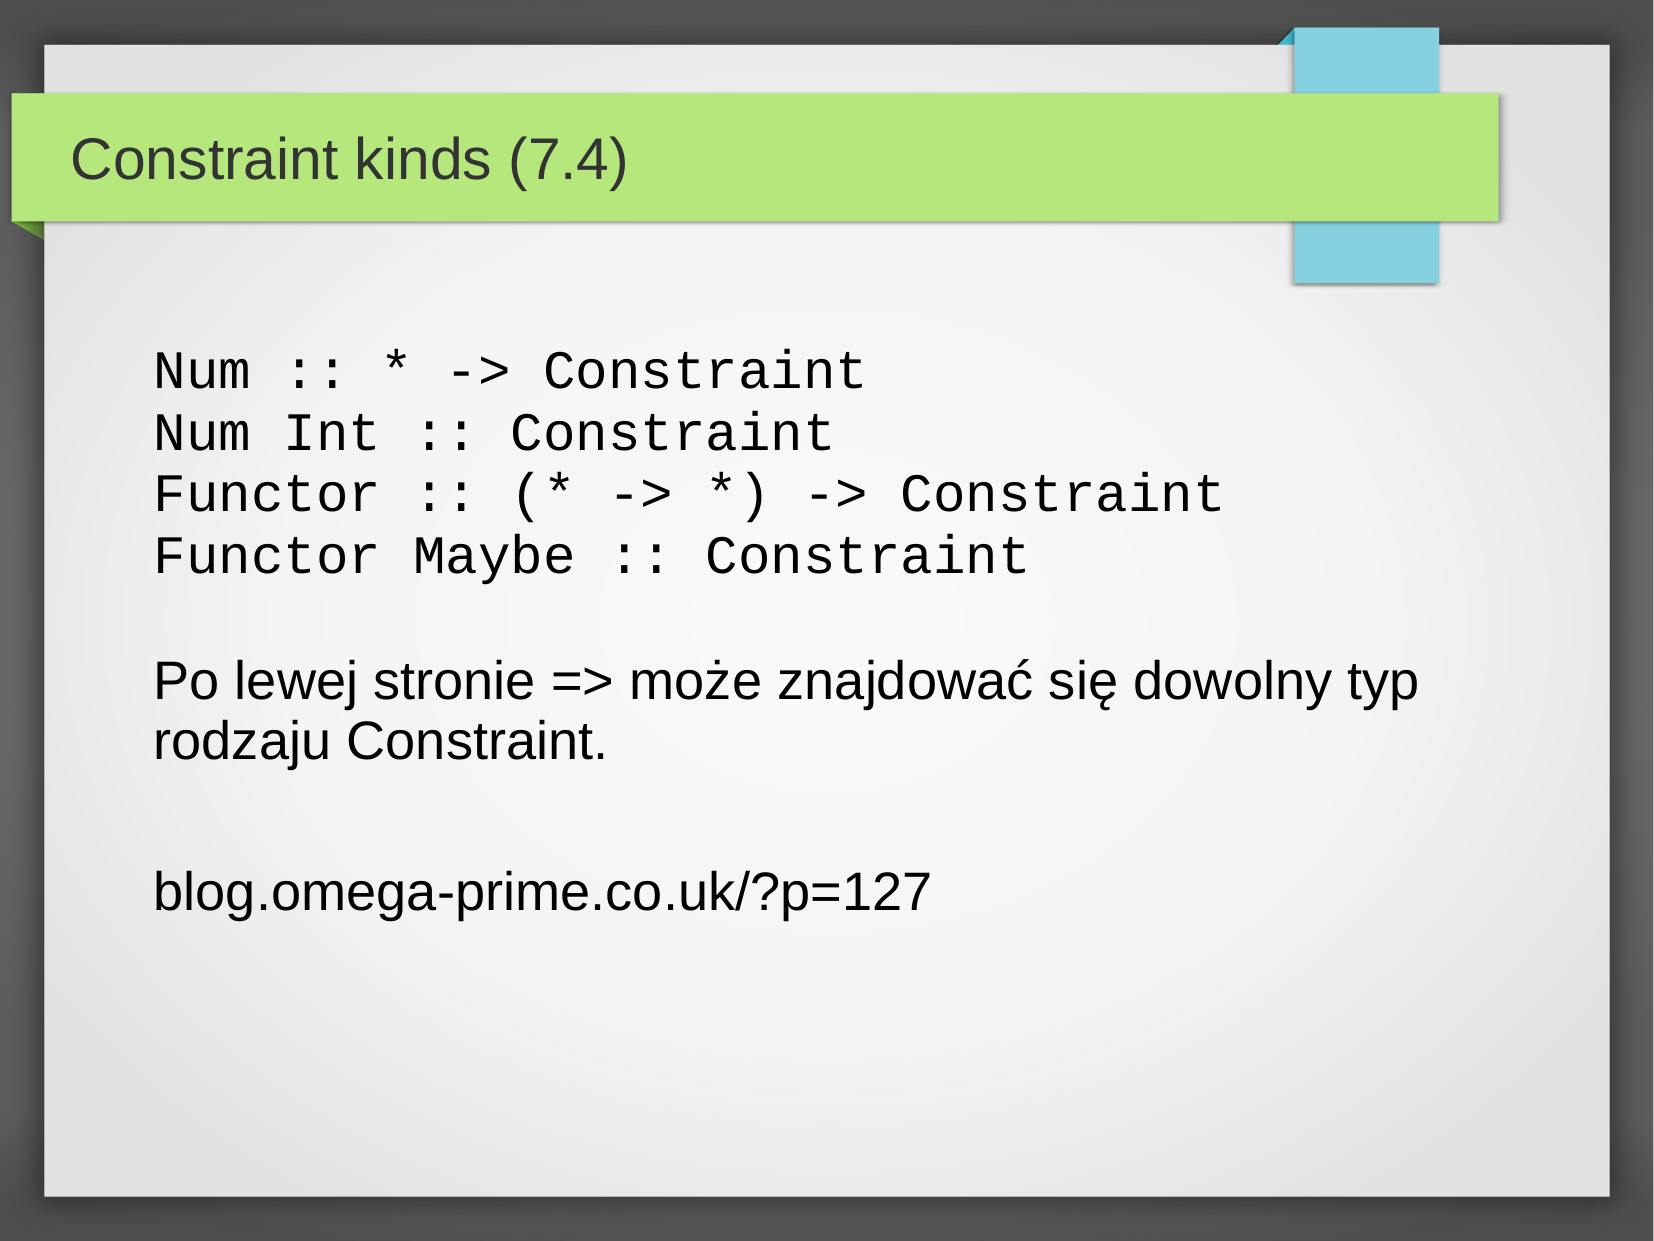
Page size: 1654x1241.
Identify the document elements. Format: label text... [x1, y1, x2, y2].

list Num :: * -> Constraint Num Int :: Constraint Functor :: (* -> *) -> Constraint Functor Maybe :: Constraint Po lewej stronie => może znajdować się dowolny typ rodzaju Constraint. blog.omega-prime.co.uk/?p=127 [82, 343, 1538, 1063]
title Constraint kinds (7.4) [70, 106, 1229, 213]
picture [0, 0, 1654, 1241]
